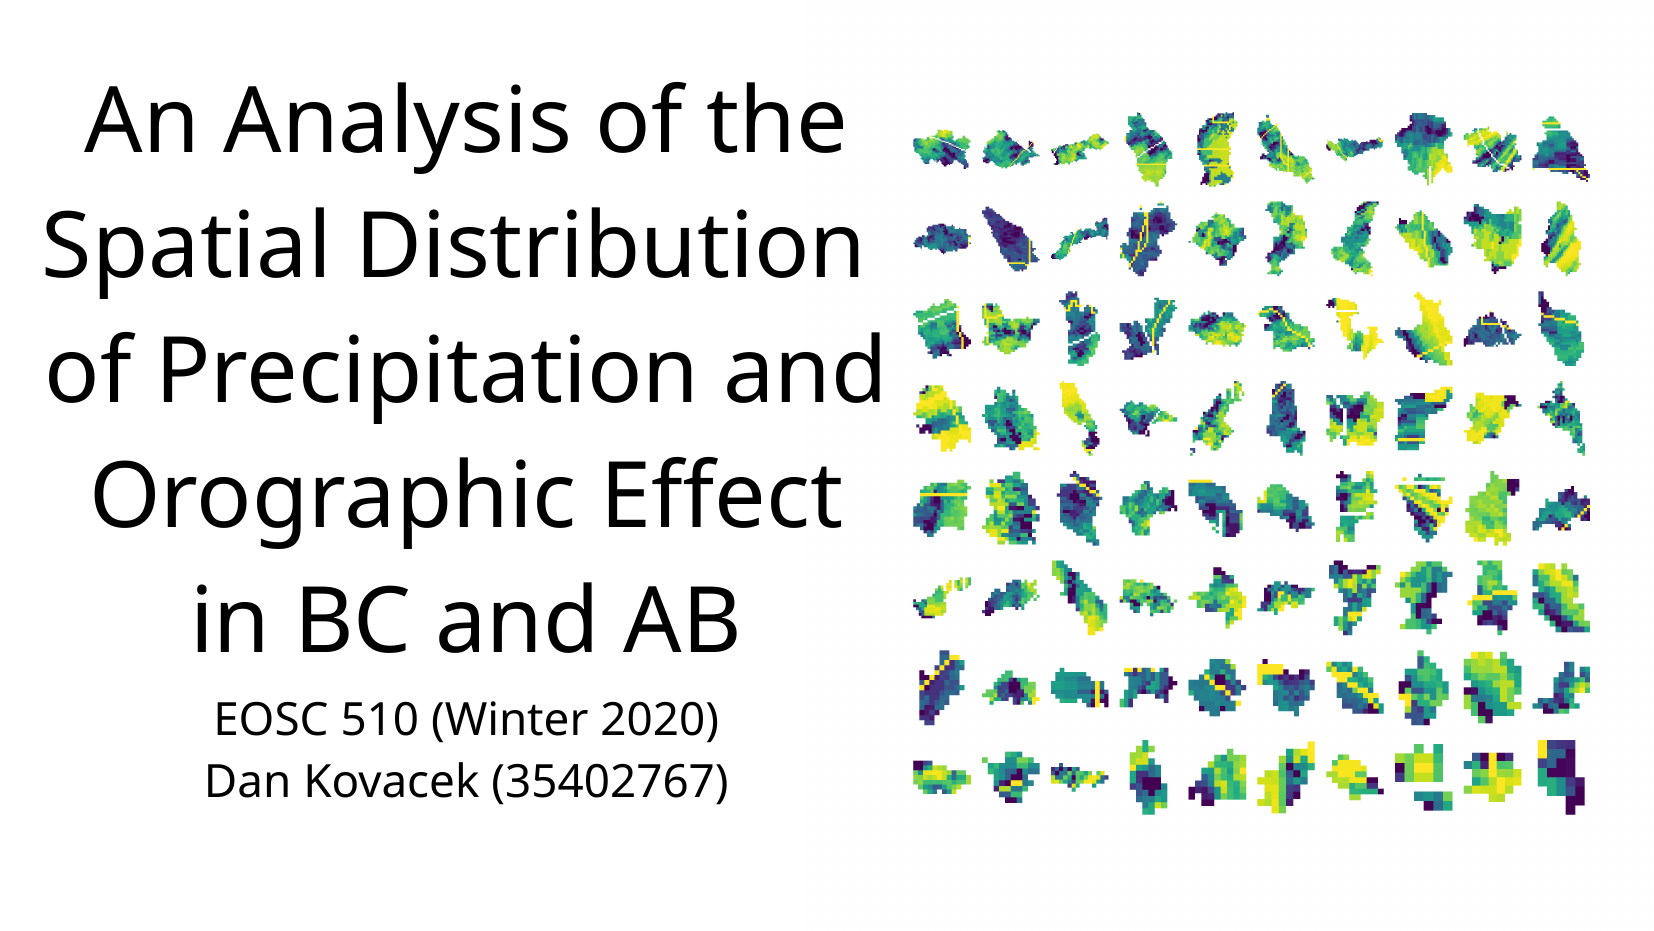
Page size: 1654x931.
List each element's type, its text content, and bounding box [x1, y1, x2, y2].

picture [804, 0, 1654, 931]
subtitle EOSC 510 (Winter 2020) Dan Kovacek (35402767) [114, 679, 819, 818]
title An Analysis of the Spatial Distribution of Precipitation and Orographic Effect in BC and AB [0, 110, 934, 624]
